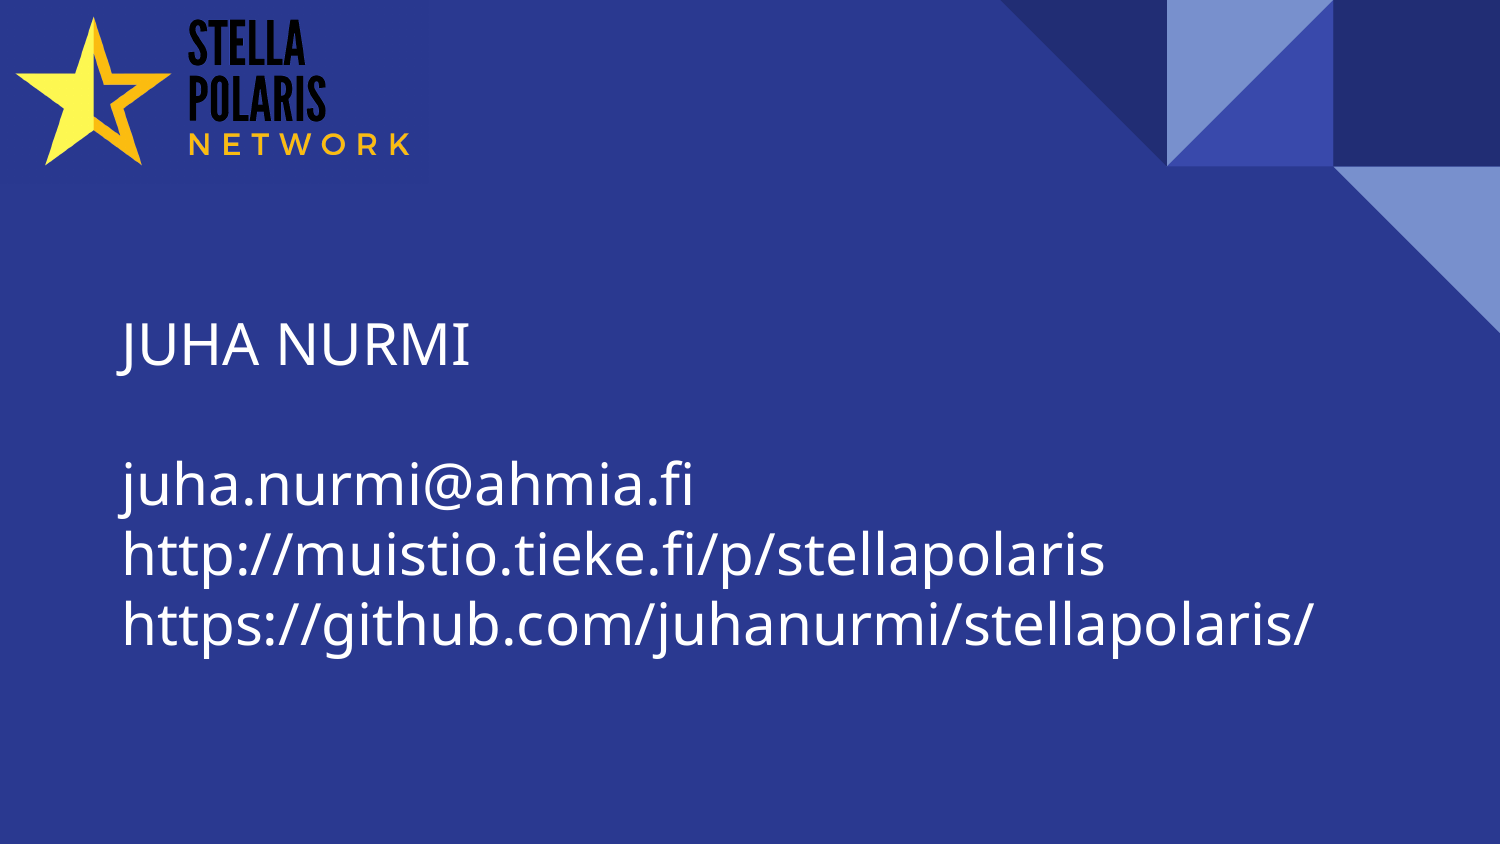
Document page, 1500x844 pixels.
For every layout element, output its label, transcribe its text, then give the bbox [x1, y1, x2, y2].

picture [0, 0, 429, 185]
title JUHA NURMI juha.nurmi@ahmia.fi http://muistio.tieke.fi/p/stellapolaris https://github.com/juhanurmi/stellapolaris/ [106, 379, 1456, 586]
